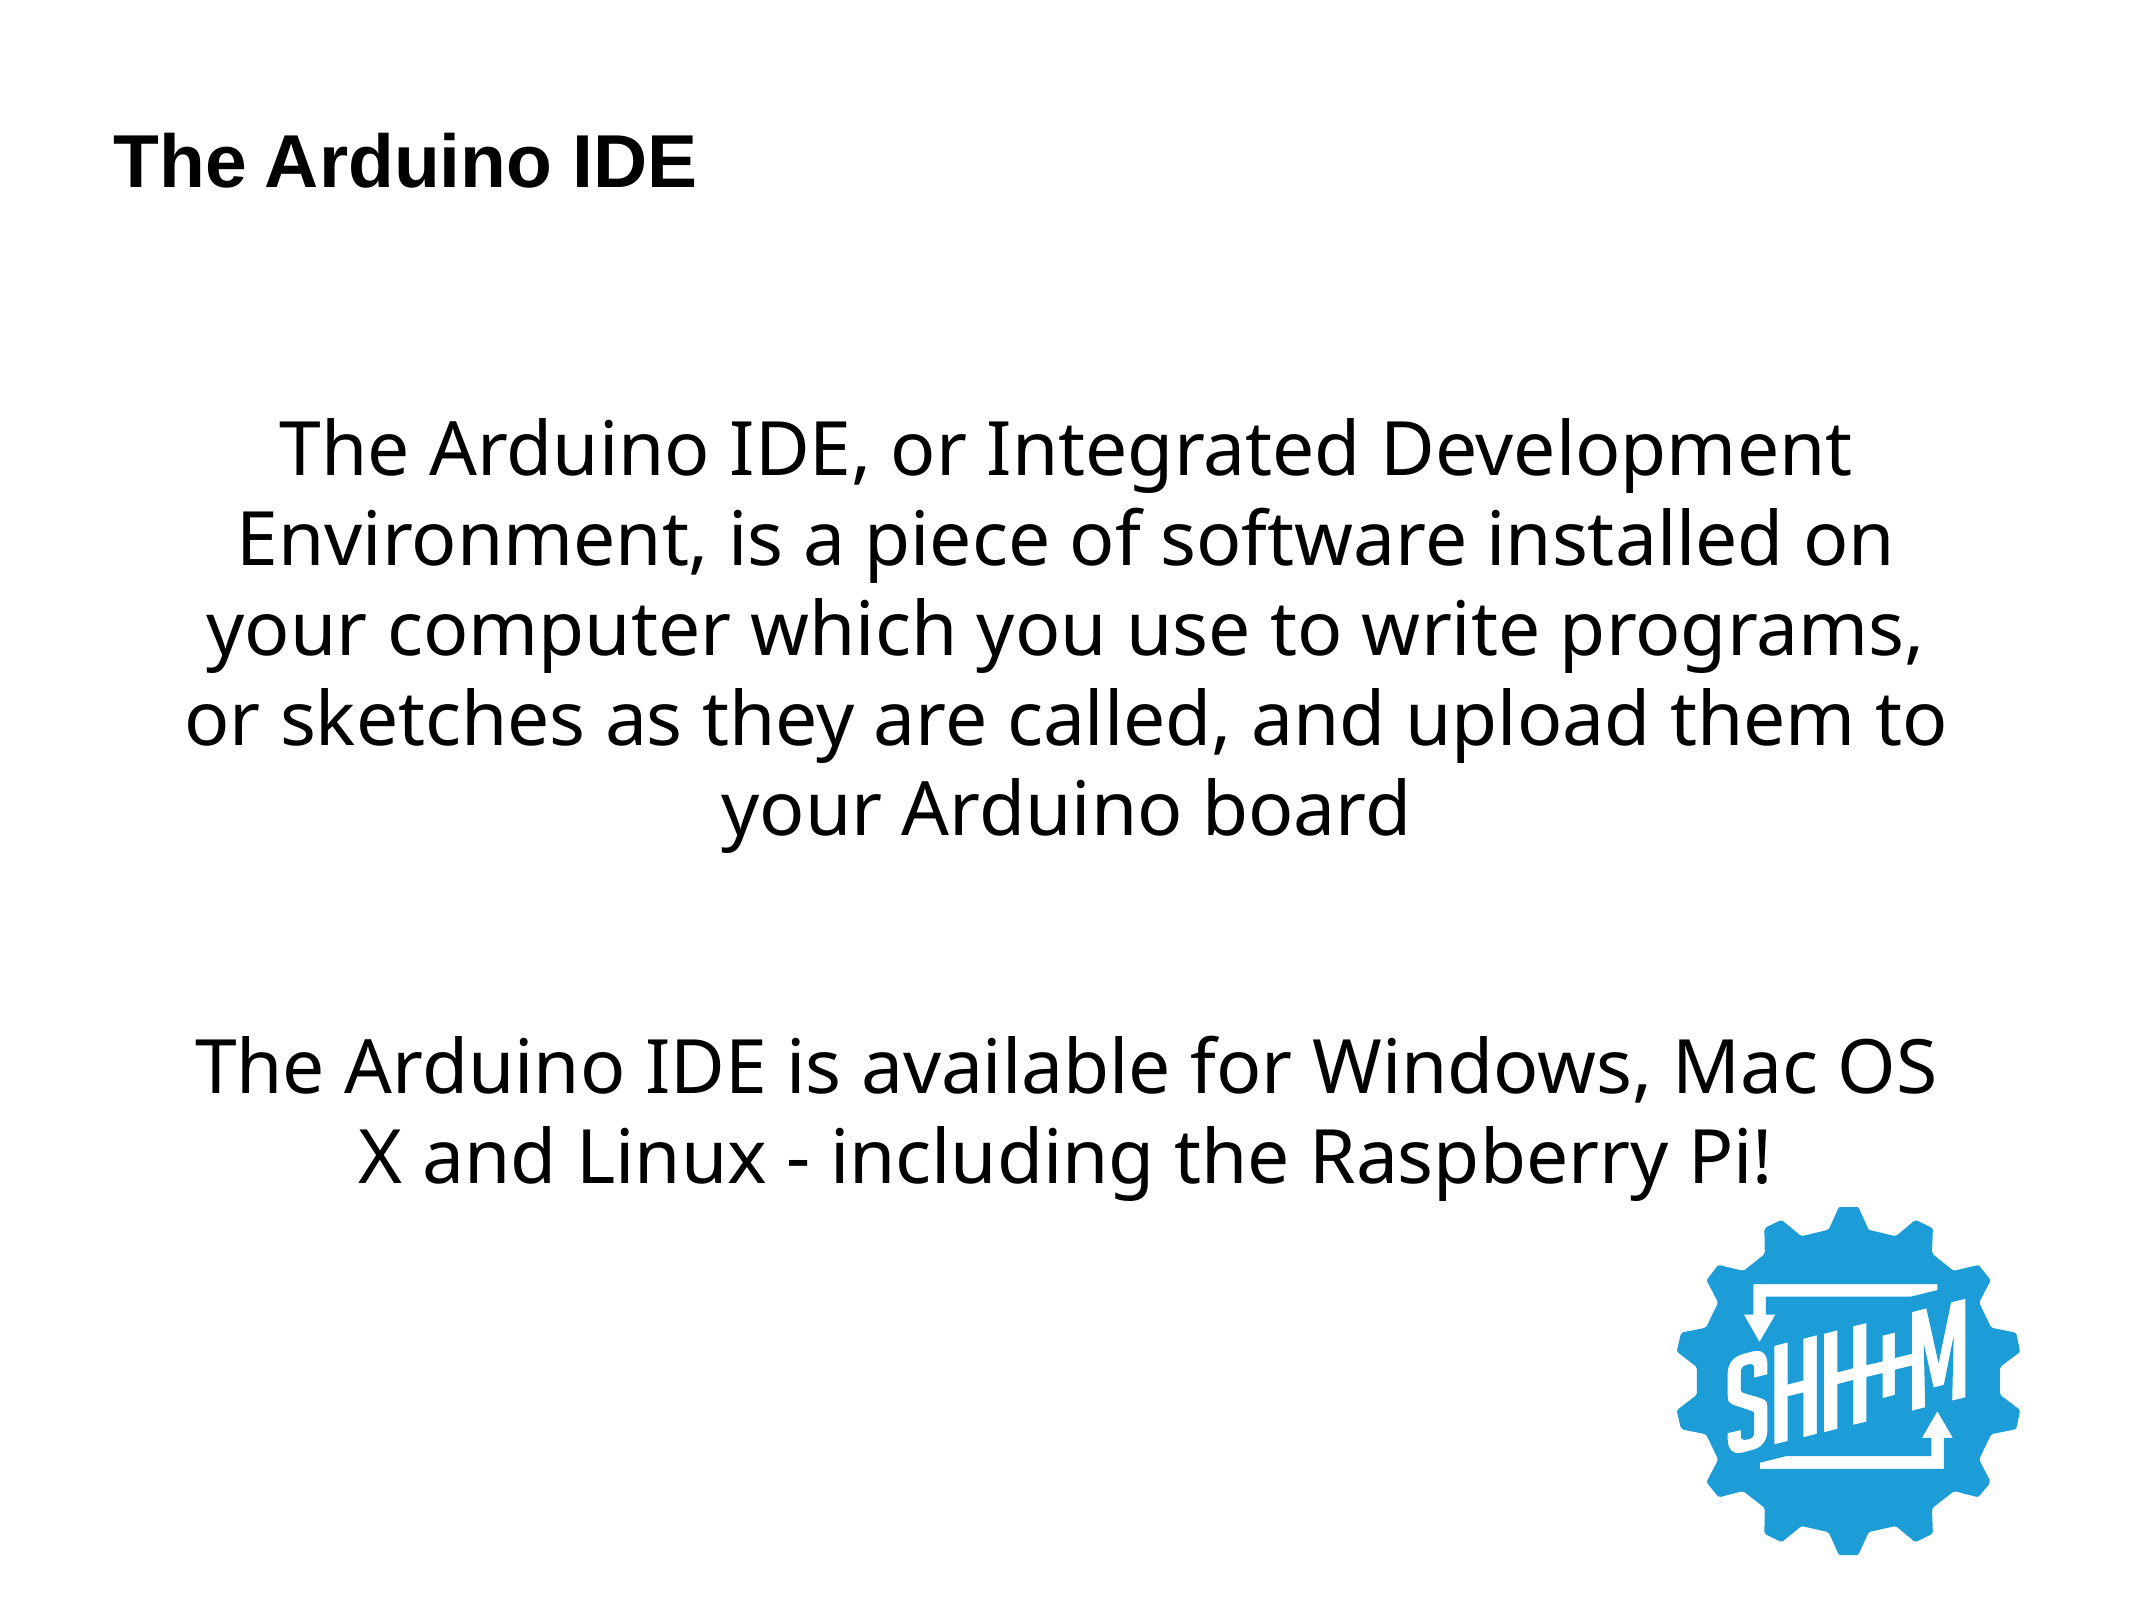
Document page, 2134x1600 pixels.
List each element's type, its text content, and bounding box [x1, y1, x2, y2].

picture [1677, 1207, 2020, 1556]
text_box The Arduino IDE, or Integrated Development Environment, is a piece of software installed on your computer which you use to write programs, or sketches as they are called, and upload them to your Arduino board [163, 392, 1970, 860]
text_box The Arduino IDE [105, 103, 707, 211]
text_box The Arduino IDE is available for Windows, Mac OS X and Linux - including the Raspberry Pi! [163, 1010, 1970, 1208]
